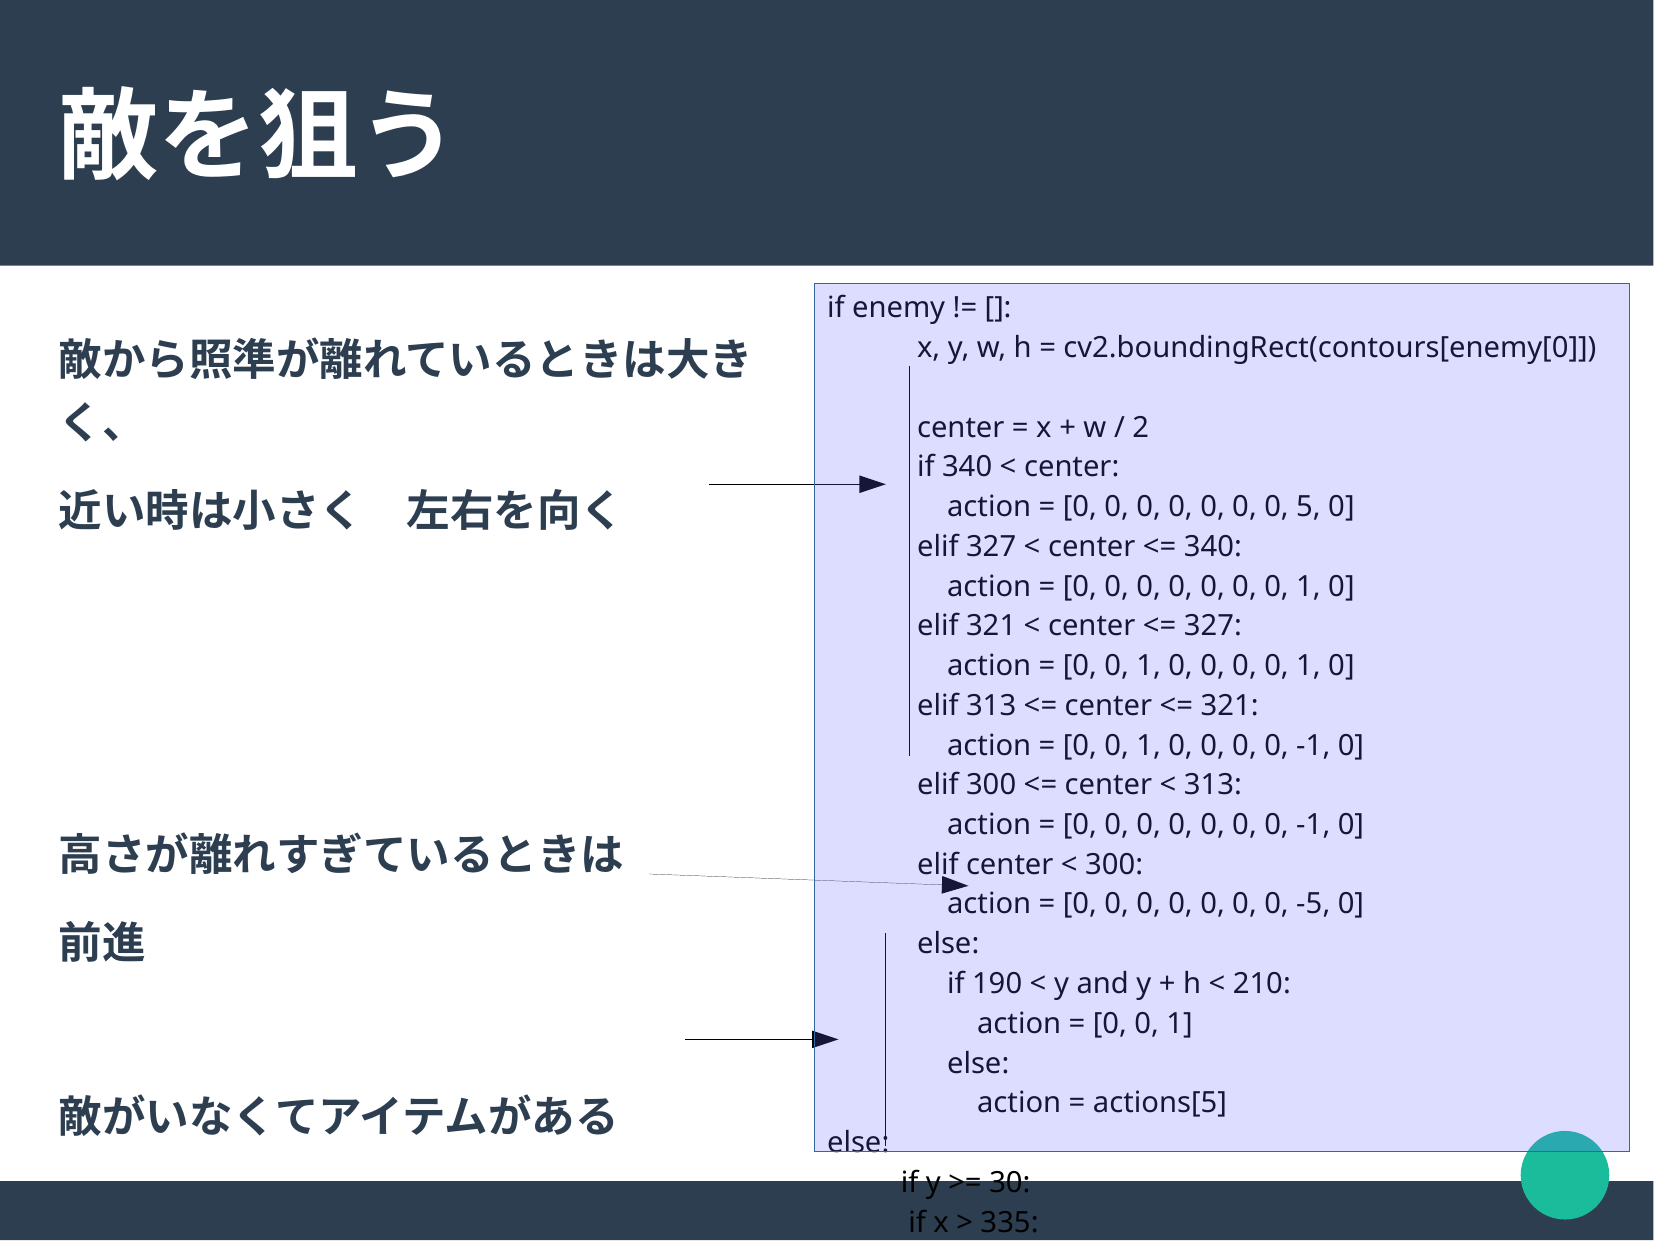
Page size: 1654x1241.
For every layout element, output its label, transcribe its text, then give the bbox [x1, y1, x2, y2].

title 敵を狙う [59, 49, 1595, 207]
list 敵から照準が離れているときは大きく、 近い時は小さく 左右を向く 高さが離れすぎているときは 前進 敵がいなくてアイテムがある [59, 324, 792, 1152]
text_box [814, 283, 1630, 1152]
text_box if enemy != []: x, y, w, h = cv2.boundingRect(contours[enemy[0]]) center = x + w / 2 if 340 < center: action = [0, 0, 0, 0, 0, 0, 0, 5, 0] elif 327 < center <= 340: action = [0, 0, 0, 0, 0, 0, 0, 1, 0] elif 321 < center <= 327: action = [0, 0, 1, 0, 0, 0, 0, 1, 0] elif 313 <= center <= 321: action = [0, 0, 1, 0, 0, 0, 0, -1, 0] elif 300 <= center < 313: action = [0, 0, 0, 0, 0, 0, 0, -1, 0] elif center < 300: action = [0, 0, 0, 0, 0, 0, 0, -5, 0] else: if 190 < y and y + h < 210: action = [0, 0, 1] else: action = actions[5] else: if y >= 30: if x > 335: action = [0, 1, 0, 0, 0, 0] elif x < 305: action = [1, 0, 0, 0, 0, 0] else: action = actions[5] [812, 279, 1654, 1241]
